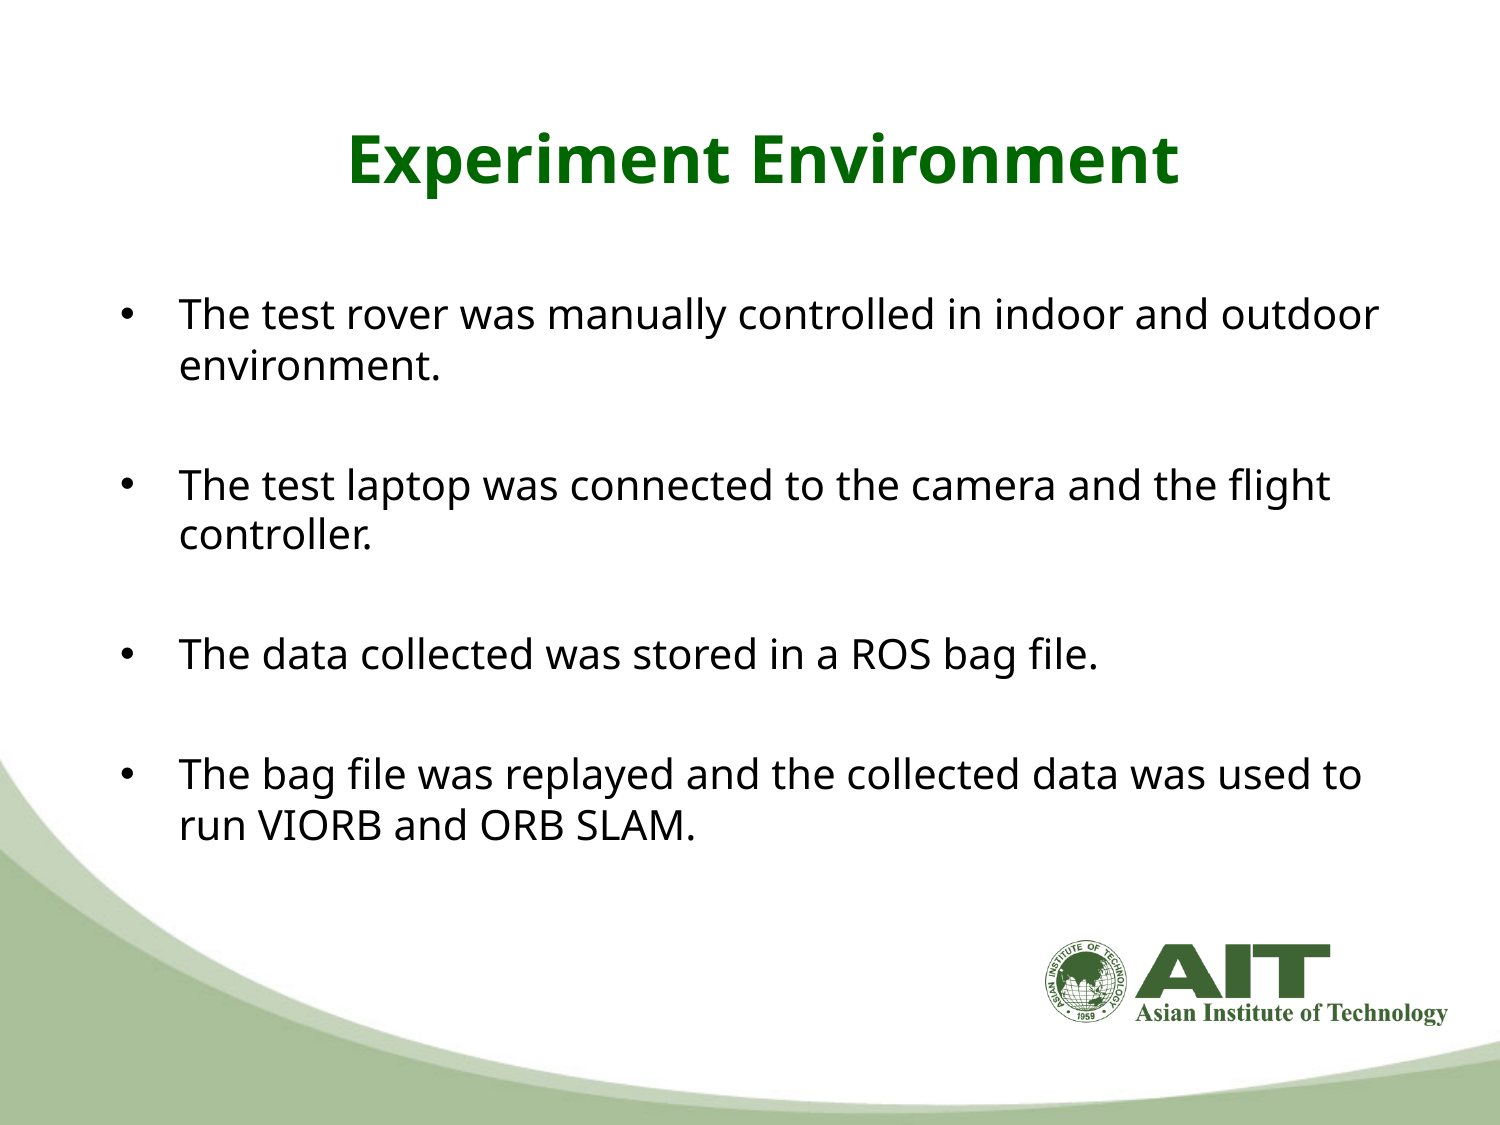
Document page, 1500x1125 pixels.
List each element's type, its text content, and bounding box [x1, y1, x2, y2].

list The test rover was manually controlled in indoor and outdoor environment. The test laptop was connected to the camera and the flight controller. The data collected was stored in a ROS bag file. The bag file was replayed and the collected data was used to run VIORB and ORB SLAM. [88, 280, 1439, 1024]
picture [0, 0, 1500, 1125]
title Experiment Environment [88, 63, 1439, 251]
